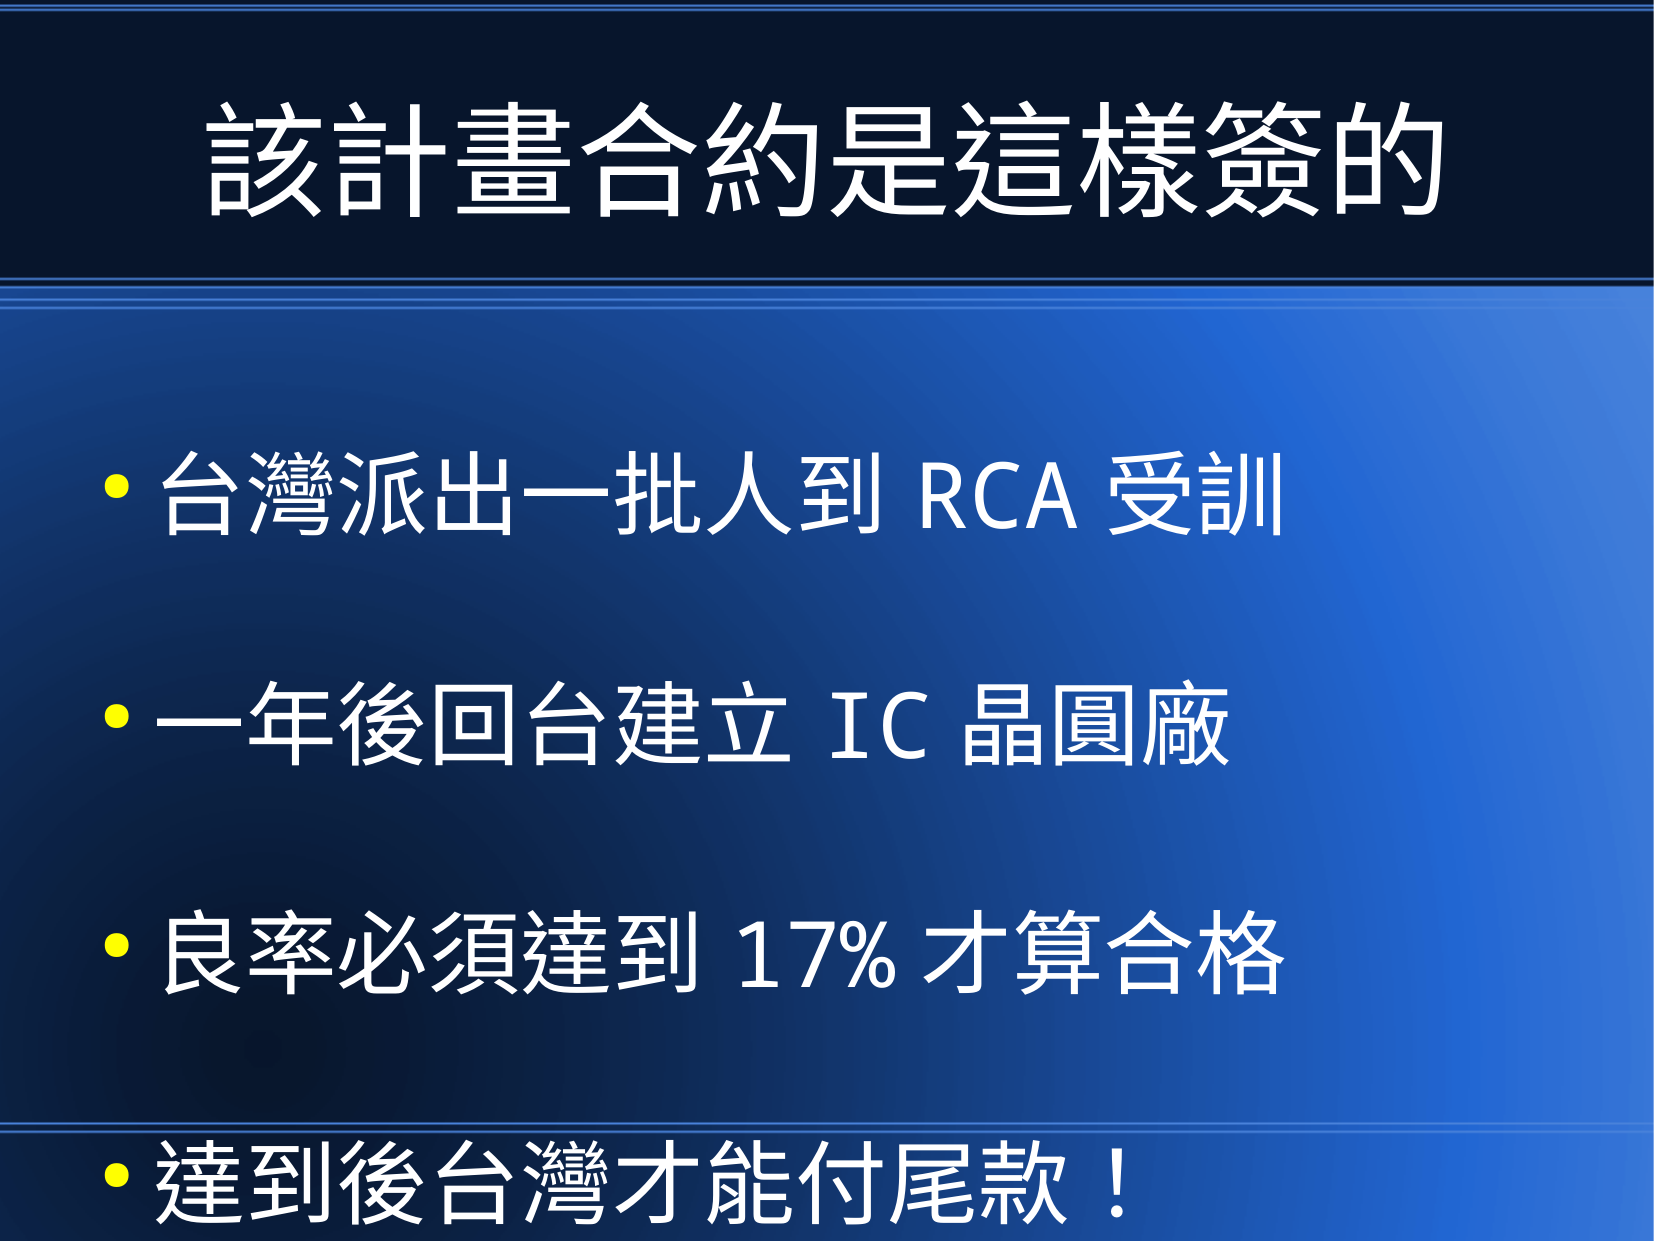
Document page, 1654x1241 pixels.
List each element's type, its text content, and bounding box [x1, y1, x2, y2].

picture [0, 0, 1654, 1241]
title 該計畫合約是這樣簽的 [82, 49, 1571, 257]
list 台灣派出一批人到RCA受訓 一年後回台建立IC晶圓廠 良率必須達到17%才算合格 達到後台灣才能付尾款！ [82, 355, 1571, 1241]
